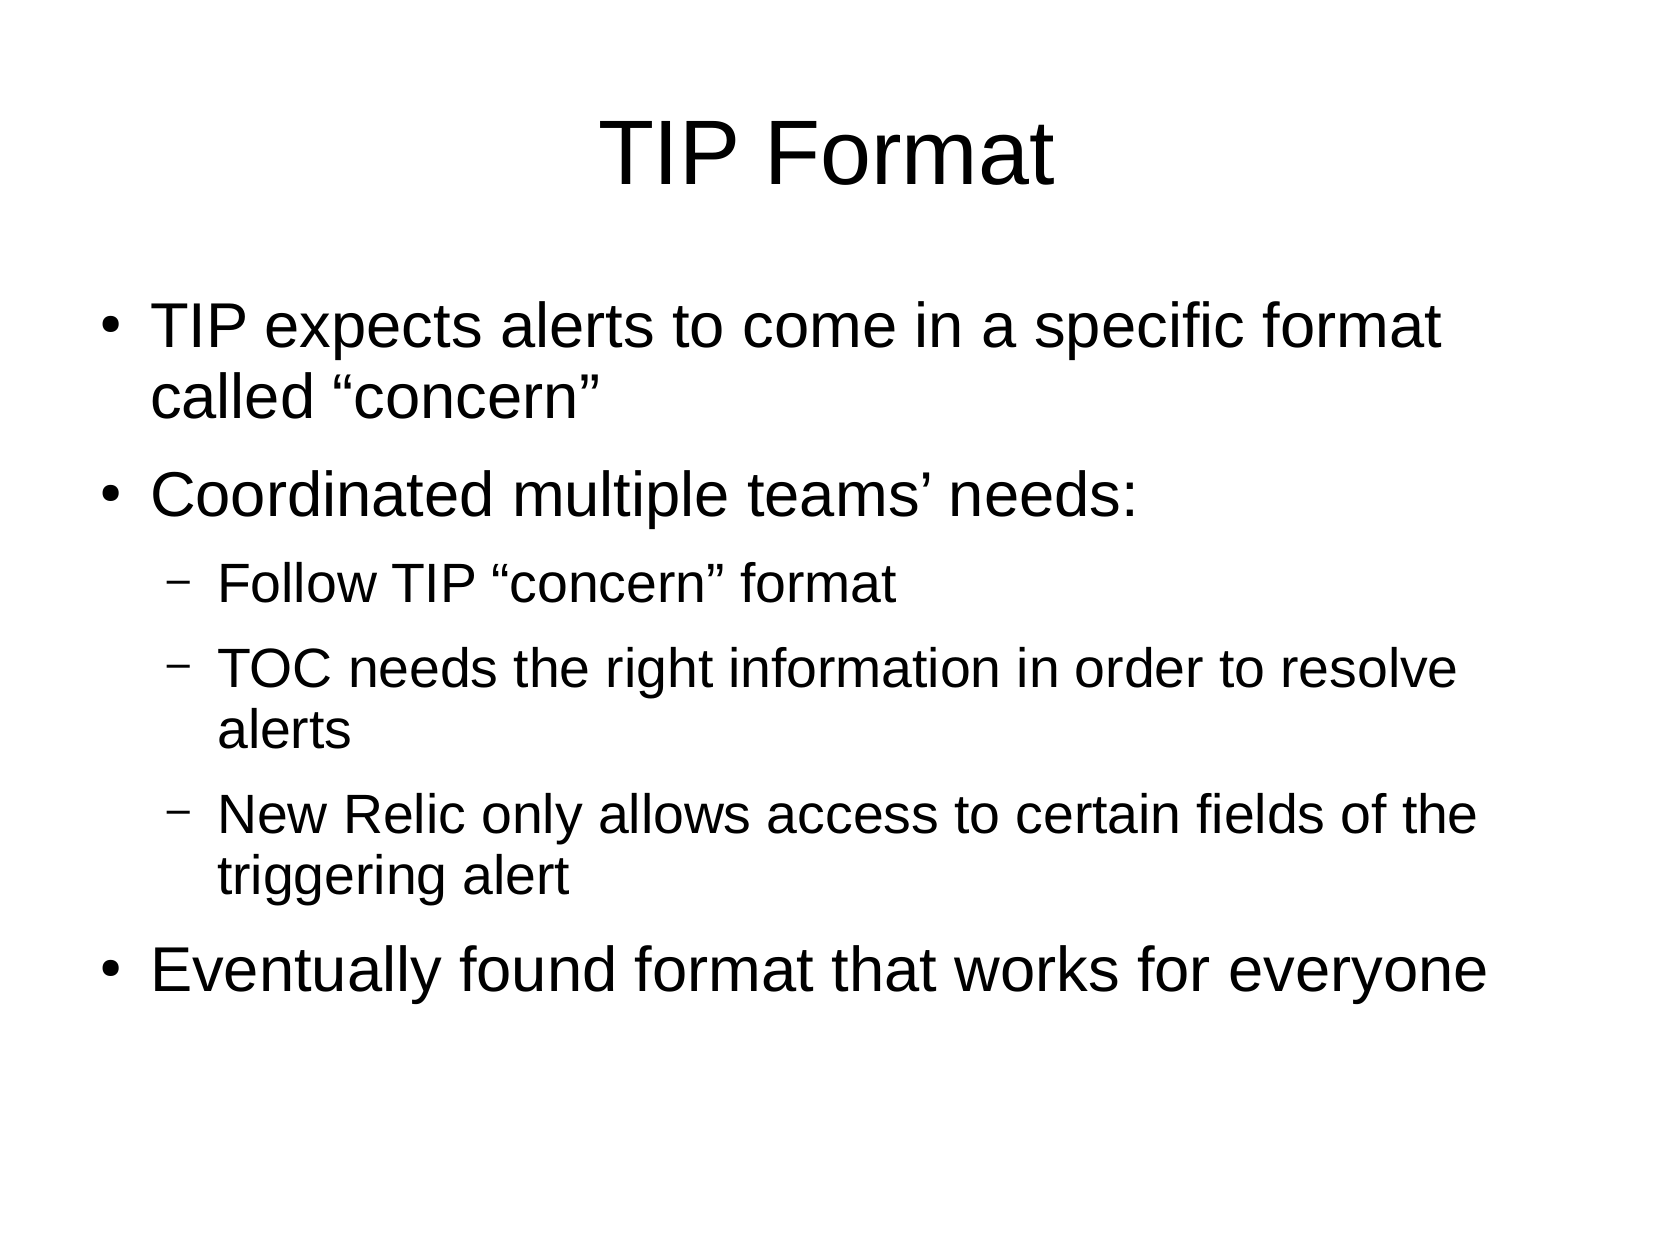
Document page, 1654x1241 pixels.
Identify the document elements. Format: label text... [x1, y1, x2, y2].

title TIP Format [82, 49, 1571, 257]
list TIP expects alerts to come in a specific format called “concern” Coordinated multiple teams’ needs: Follow TIP “concern” format TOC needs the right information in order to resolve alerts New Relic only allows access to certain fields of the triggering alert Eventually found format that works for everyone [82, 290, 1571, 1010]
